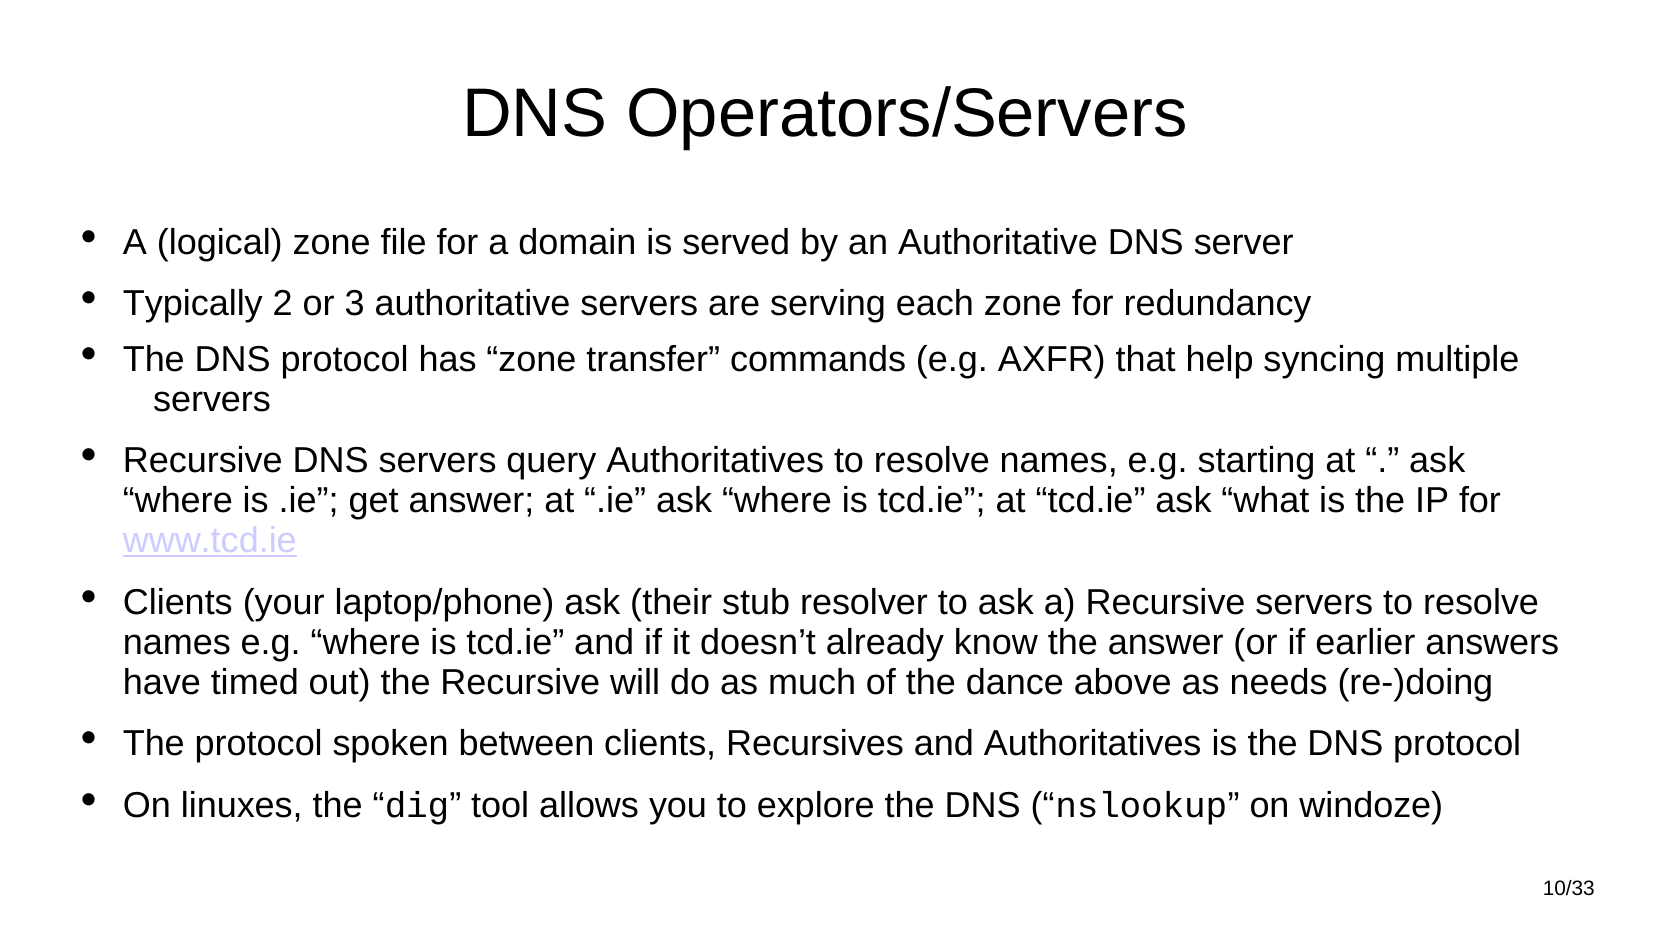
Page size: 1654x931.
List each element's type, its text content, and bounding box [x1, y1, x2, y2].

title DNS Operators/Servers [82, 37, 1569, 191]
list A (logical) zone file for a domain is served by an Authoritative DNS server Typically 2 or 3 authoritative servers are serving each zone for redundancy The DNS protocol has “zone transfer” commands (e.g. AXFR) that help syncing multiple servers Recursive DNS servers query Authoritatives to resolve names, e.g. starting at “.” ask “where is .ie”; get answer; at “.ie” ask “where is tcd.ie”; at “tcd.ie” ask “what is the IP for www.tcd.ie Clients (your laptop/phone) ask (their stub resolver to ask a) Recursive servers to resolve names e.g. “where is tcd.ie” and if it doesn’t already know the answer (or if earlier answers have timed out) the Recursive will do as much of the dance above as needs (re-)doing The protocol spoken between clients, Recursives and Authoritatives is the DNS protocol On linuxes, the “dig” tool allows you to explore the DNS (“nslookup” on windoze) [82, 217, 1569, 841]
